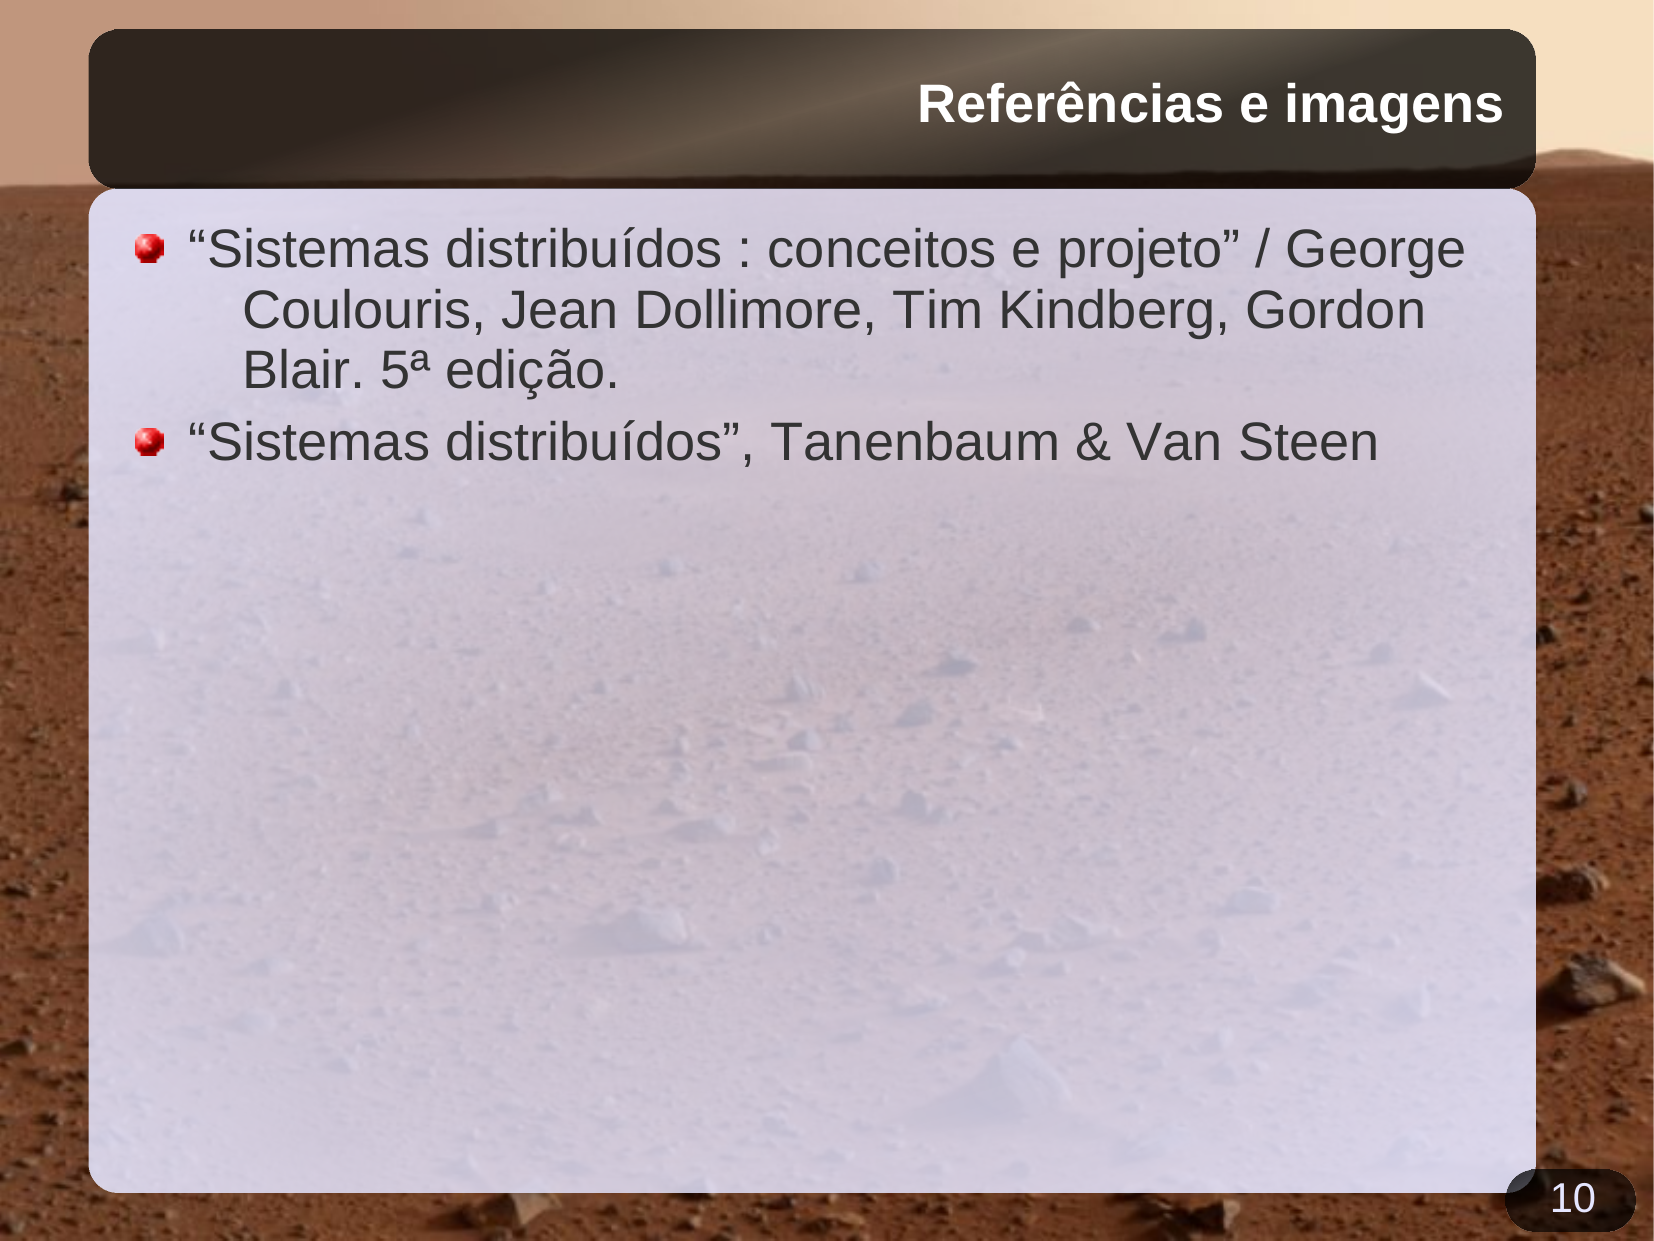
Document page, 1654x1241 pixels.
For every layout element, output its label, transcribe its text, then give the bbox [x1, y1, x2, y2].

title Referências e imagens [118, 59, 1506, 148]
list “Sistemas distribuídos : conceitos e projeto” / George Coulouris, Jean Dollimore, Tim Kindberg, Gordon Blair. 5ª edição. “Sistemas distribuídos”, Tanenbaum & Van Steen [118, 218, 1477, 1164]
picture [0, 0, 1654, 1241]
